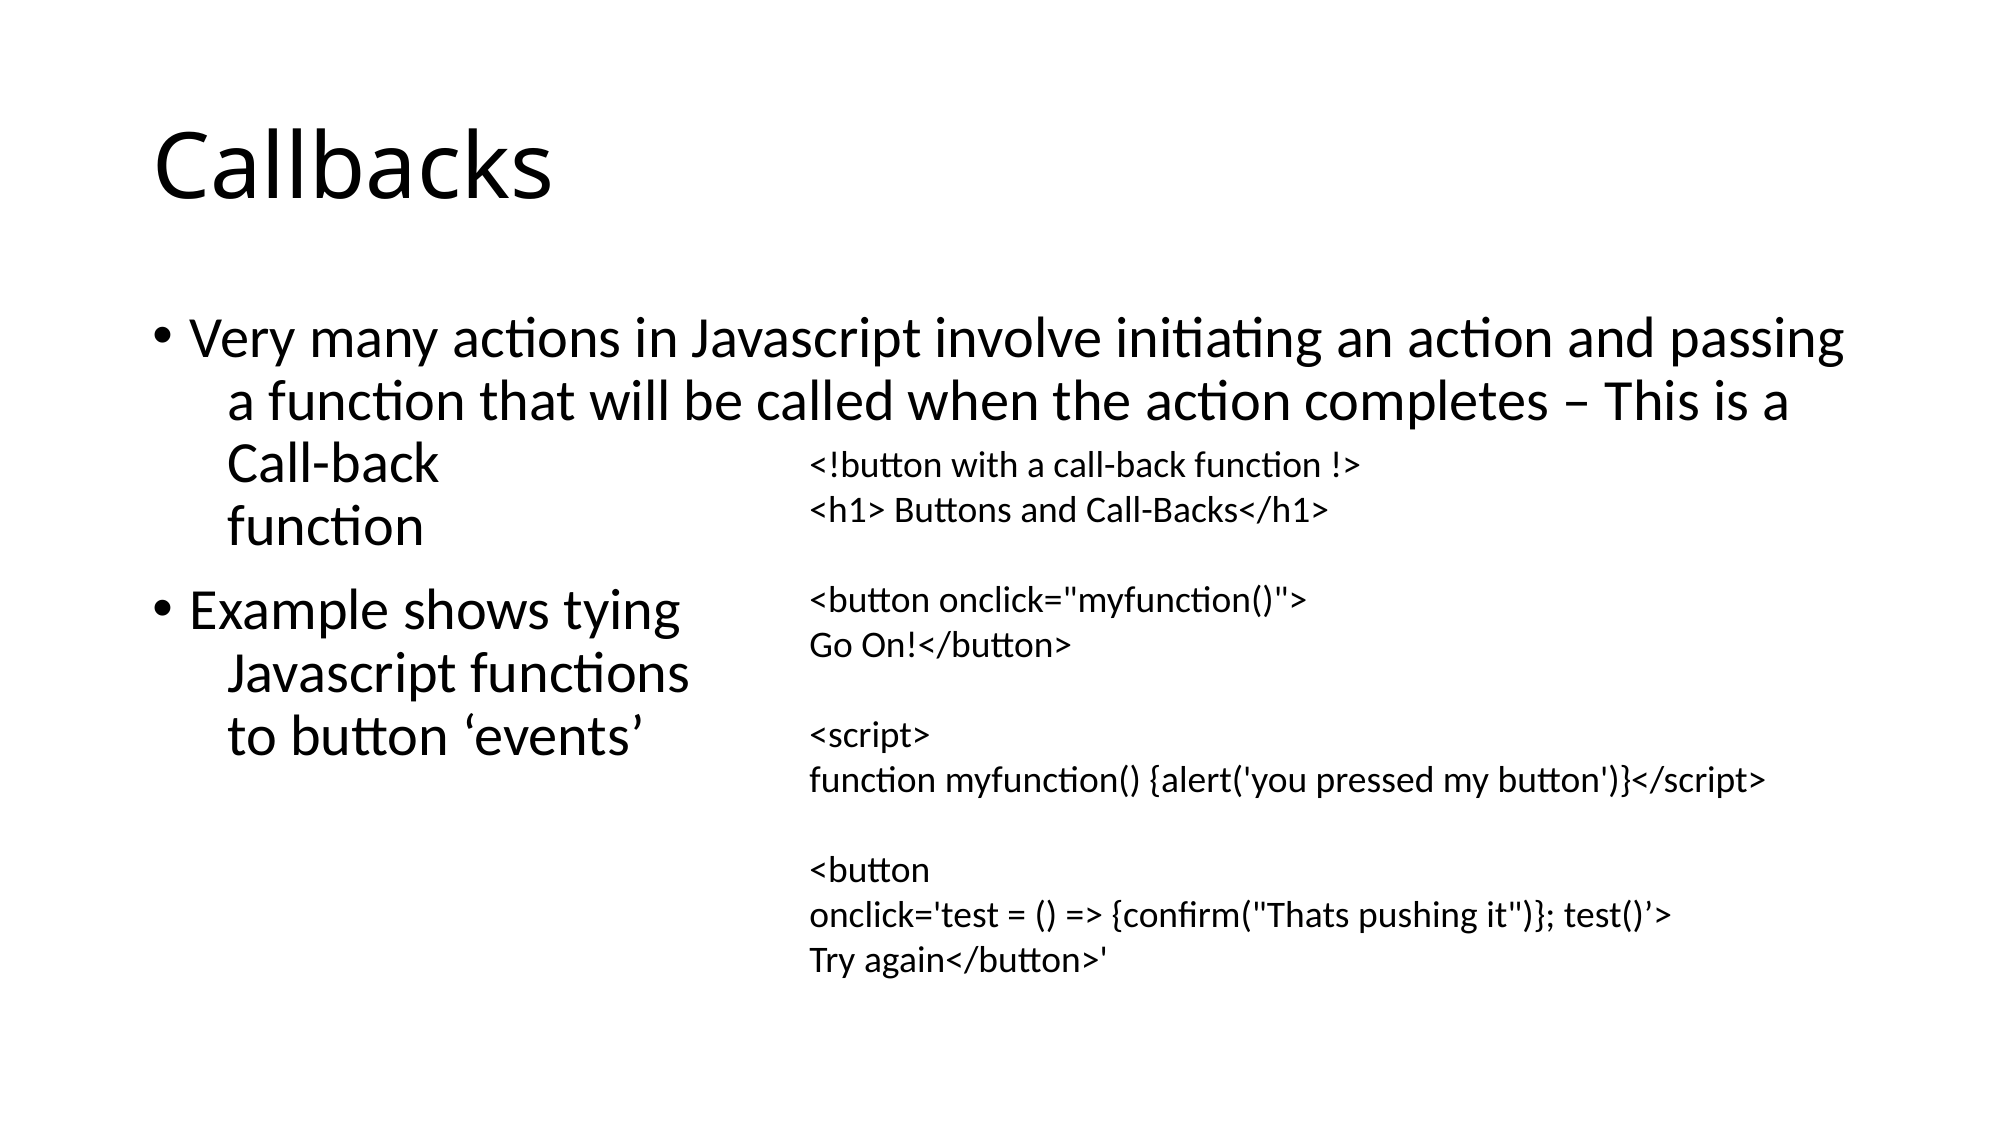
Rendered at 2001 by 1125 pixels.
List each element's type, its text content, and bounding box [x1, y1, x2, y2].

title Callbacks [137, 59, 1863, 278]
list Very many actions in Javascript involve initiating an action and passing a function that will be called when the action completes – This is a Call-back function Example shows tying Javascript functions to button ‘events’ [137, 299, 1863, 1014]
text_box <!button with a call-back function !> <h1> Buttons and Call-Backs</h1> <button onclick="myfunction()"> Go On!</button> <script> function myfunction() {alert('you pressed my button')}</script> <button onclick='test = () => {confirm("Thats pushing it")}; test()’> Try again</button>' [794, 432, 1796, 1039]
